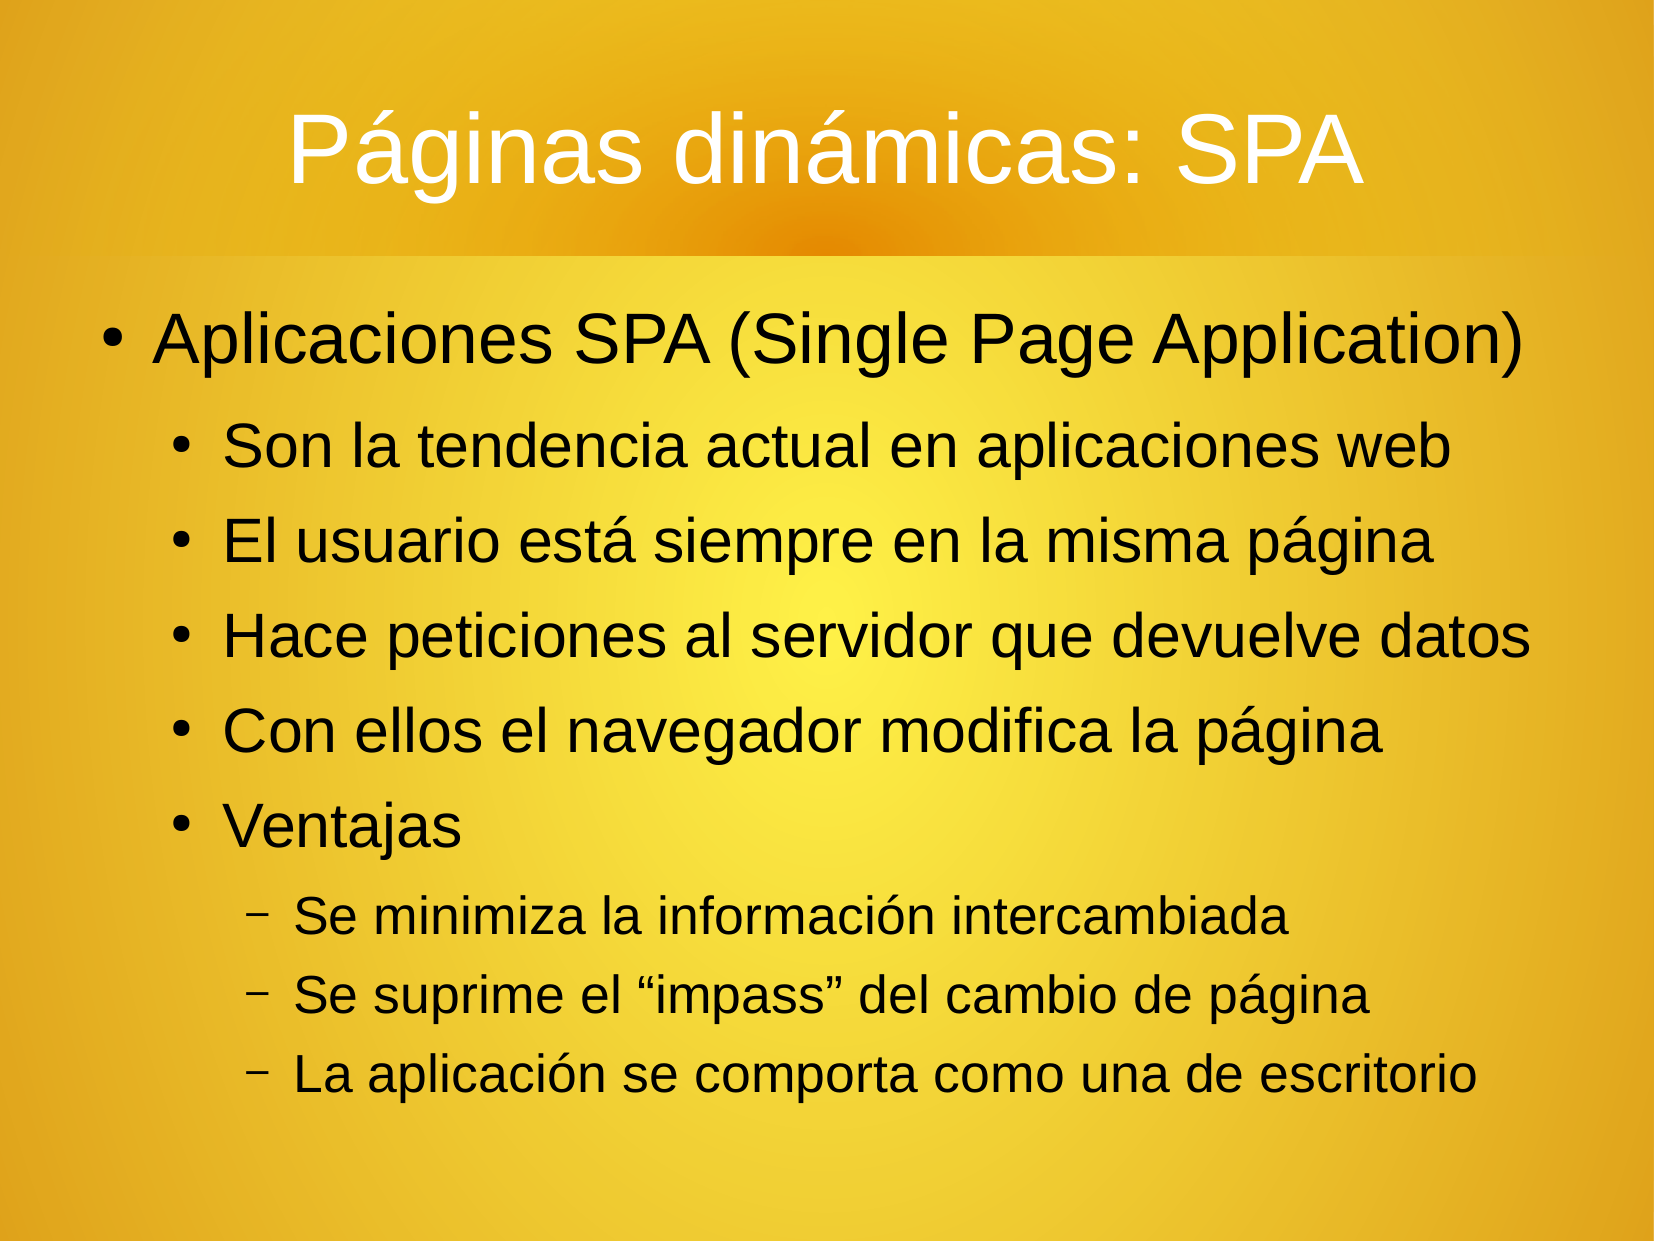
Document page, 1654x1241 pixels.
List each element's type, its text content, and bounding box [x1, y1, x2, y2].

list Aplicaciones SPA (Single Page Application) Son la tendencia actual en aplicaciones web El usuario está siempre en la misma página Hace peticiones al servidor que devuelve datos Con ellos el navegador modifica la página Ventajas Se minimiza la información intercambiada Se suprime el “impass” del cambio de página La aplicación se comporta como una de escritorio [82, 299, 1571, 1111]
title Páginas dinámicas: SPA [82, 47, 1571, 252]
